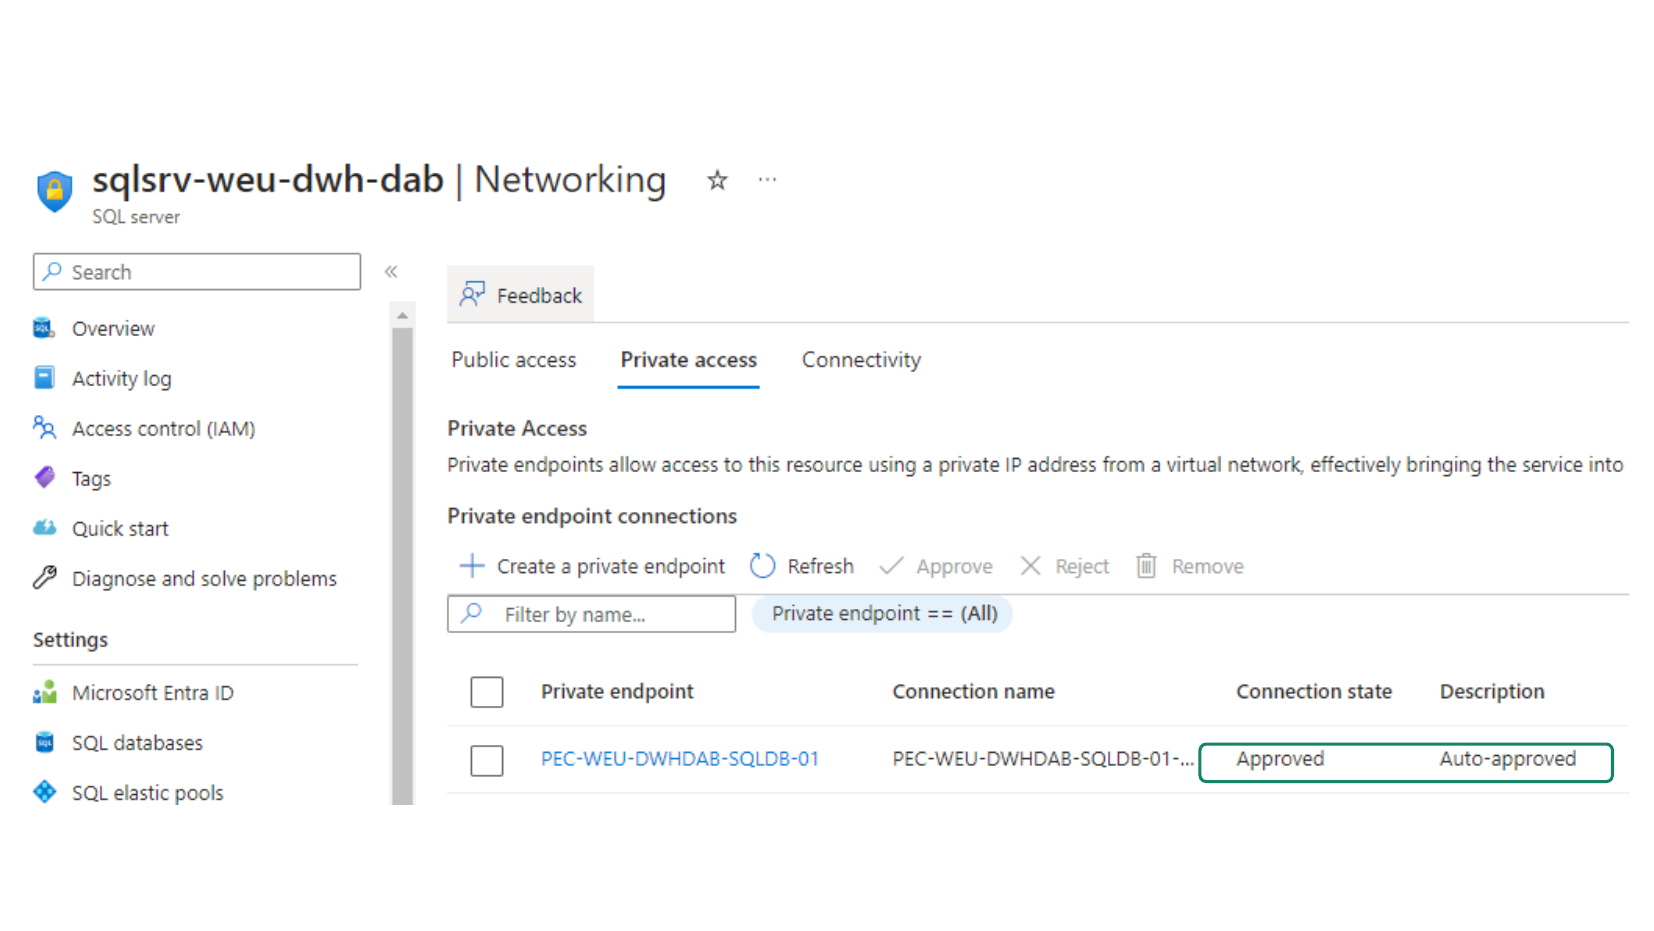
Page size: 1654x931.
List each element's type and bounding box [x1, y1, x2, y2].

picture [27, 150, 1629, 805]
